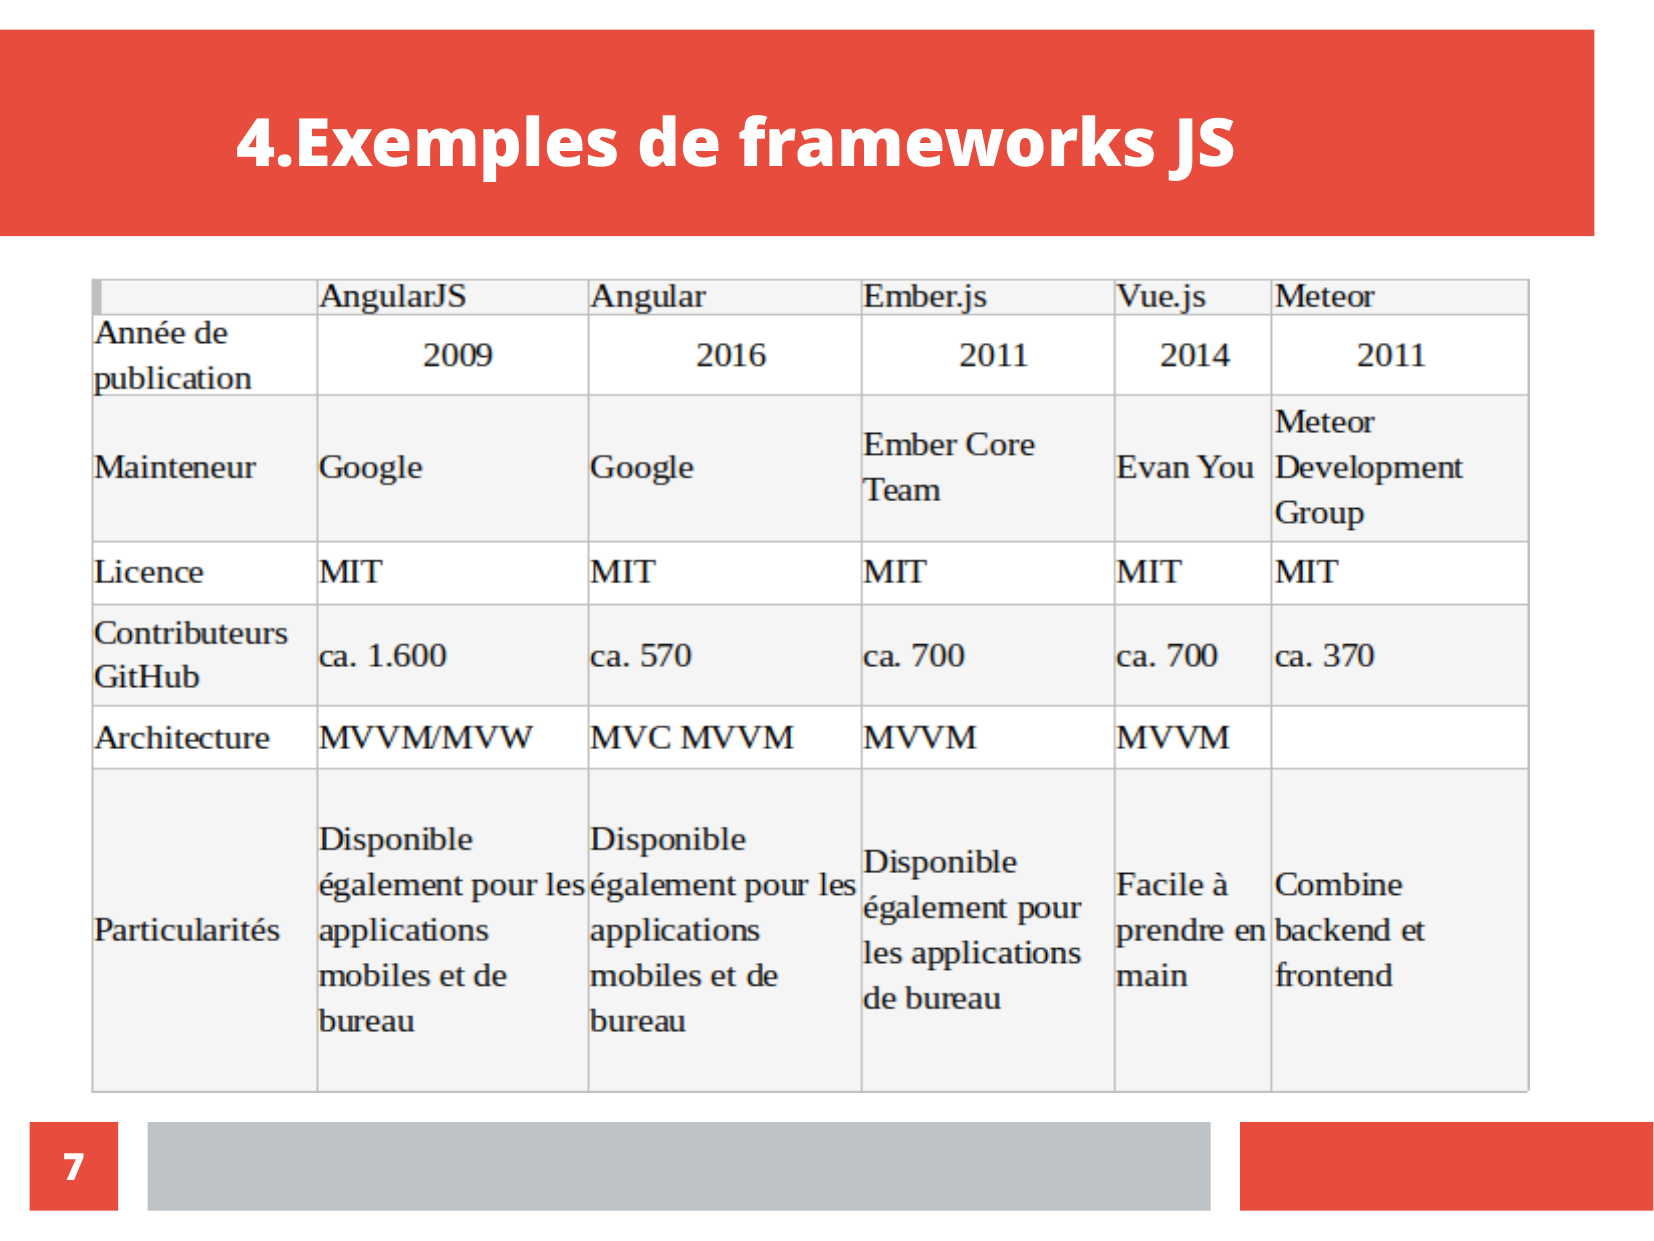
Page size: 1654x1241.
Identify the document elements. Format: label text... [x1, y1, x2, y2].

title 4.Exemples de frameworks JS [236, 38, 1460, 186]
picture [90, 274, 1530, 1093]
